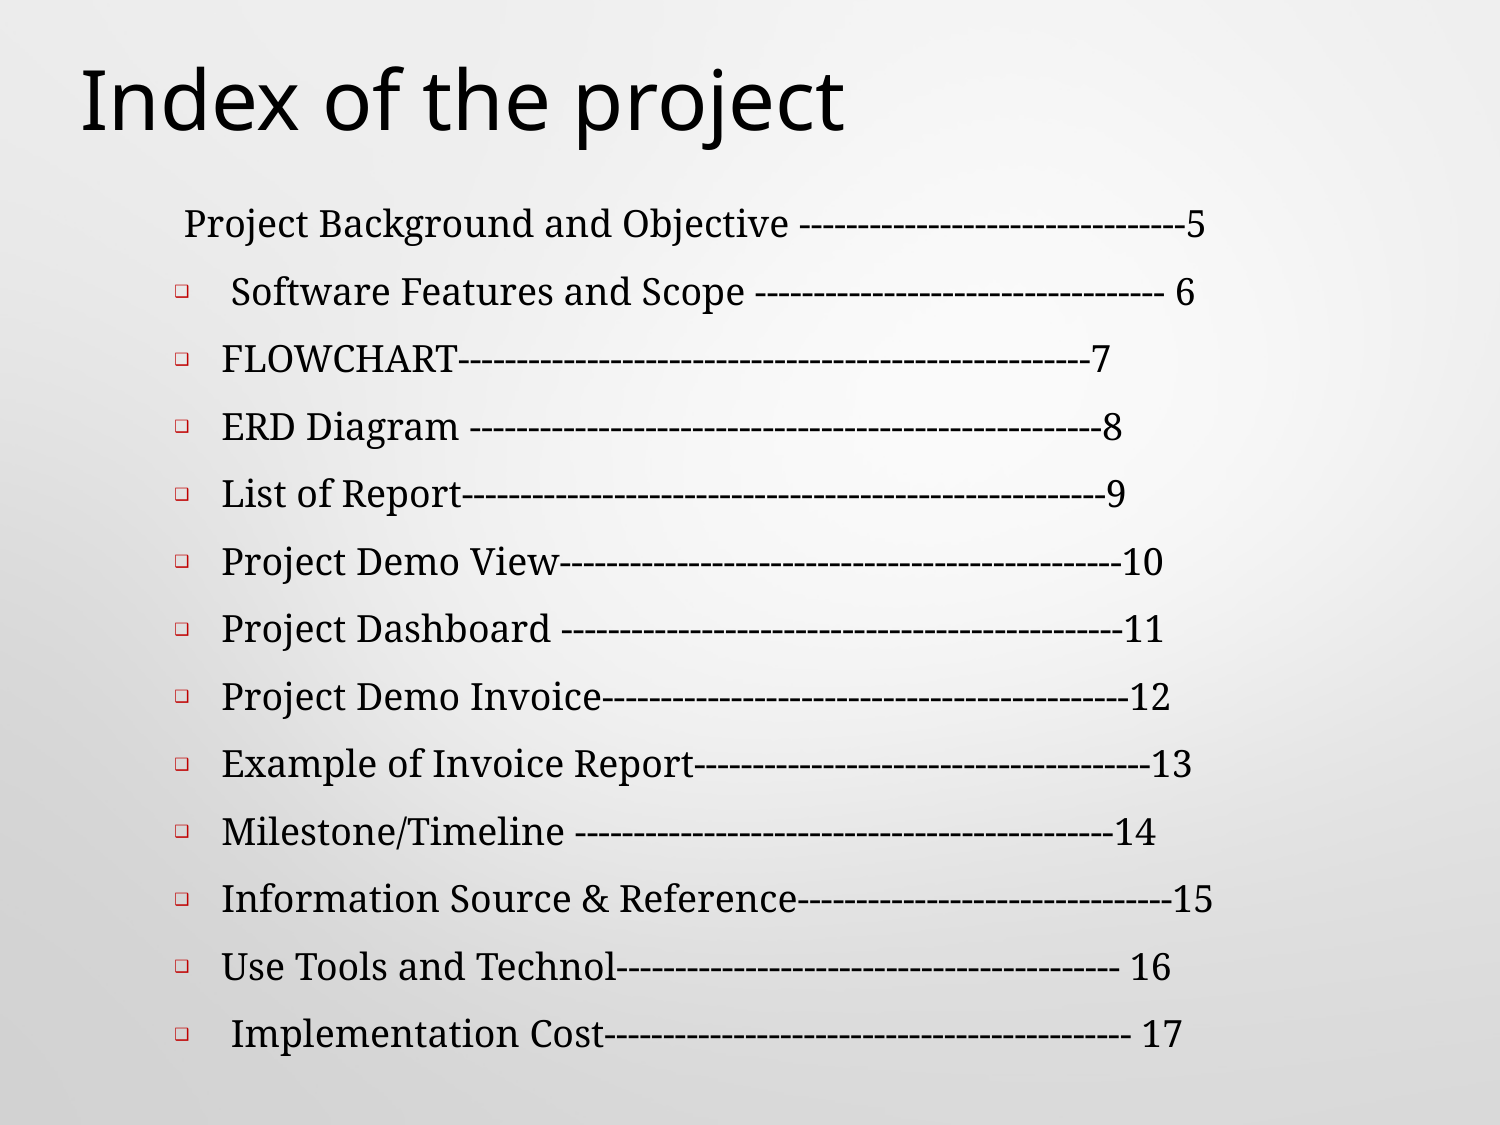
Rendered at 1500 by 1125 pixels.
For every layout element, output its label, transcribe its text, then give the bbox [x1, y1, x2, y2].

text_box Project Background and Objective ---------------------------------5 Software Features and Scope ----------------------------------- 6 FLOWCHART------------------------------------------------------7 ERD Diagram ------------------------------------------------------8 List of Report-------------------------------------------------------9 Project Demo View------------------------------------------------10 Project Dashboard ------------------------------------------------11 Project Demo Invoice---------------------------------------------12 Example of Invoice Report---------------------------------------13 Milestone/Timeline ----------------------------------------------14 Information Source & Reference--------------------------------15 Use Tools and Technol------------------------------------------- 16 Implementation Cost--------------------------------------------- 17 [159, 170, 1434, 1063]
title Index of the project [65, 39, 1341, 302]
